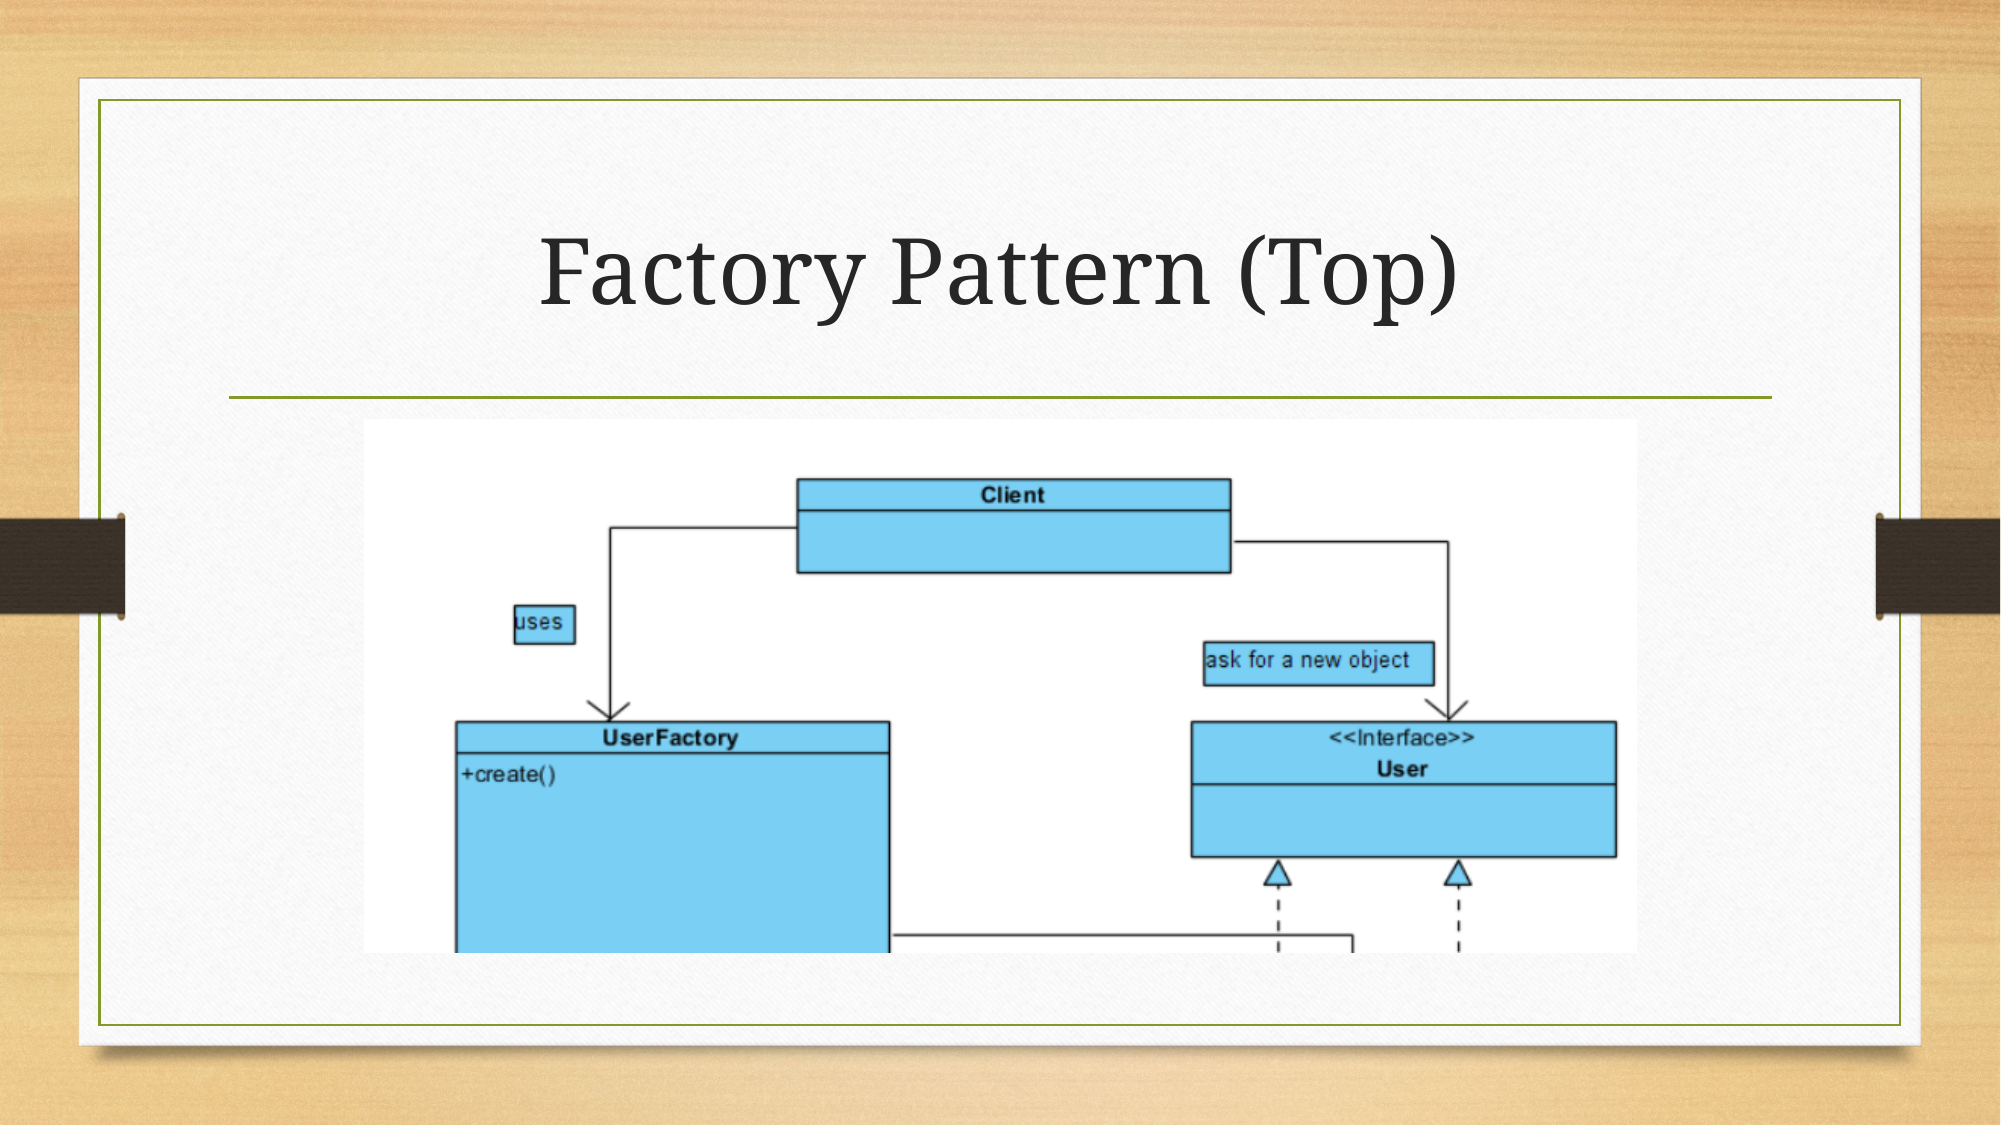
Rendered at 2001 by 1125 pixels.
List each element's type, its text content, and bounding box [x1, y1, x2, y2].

picture [364, 419, 1637, 953]
title Factory Pattern (Top) [212, 161, 1788, 376]
